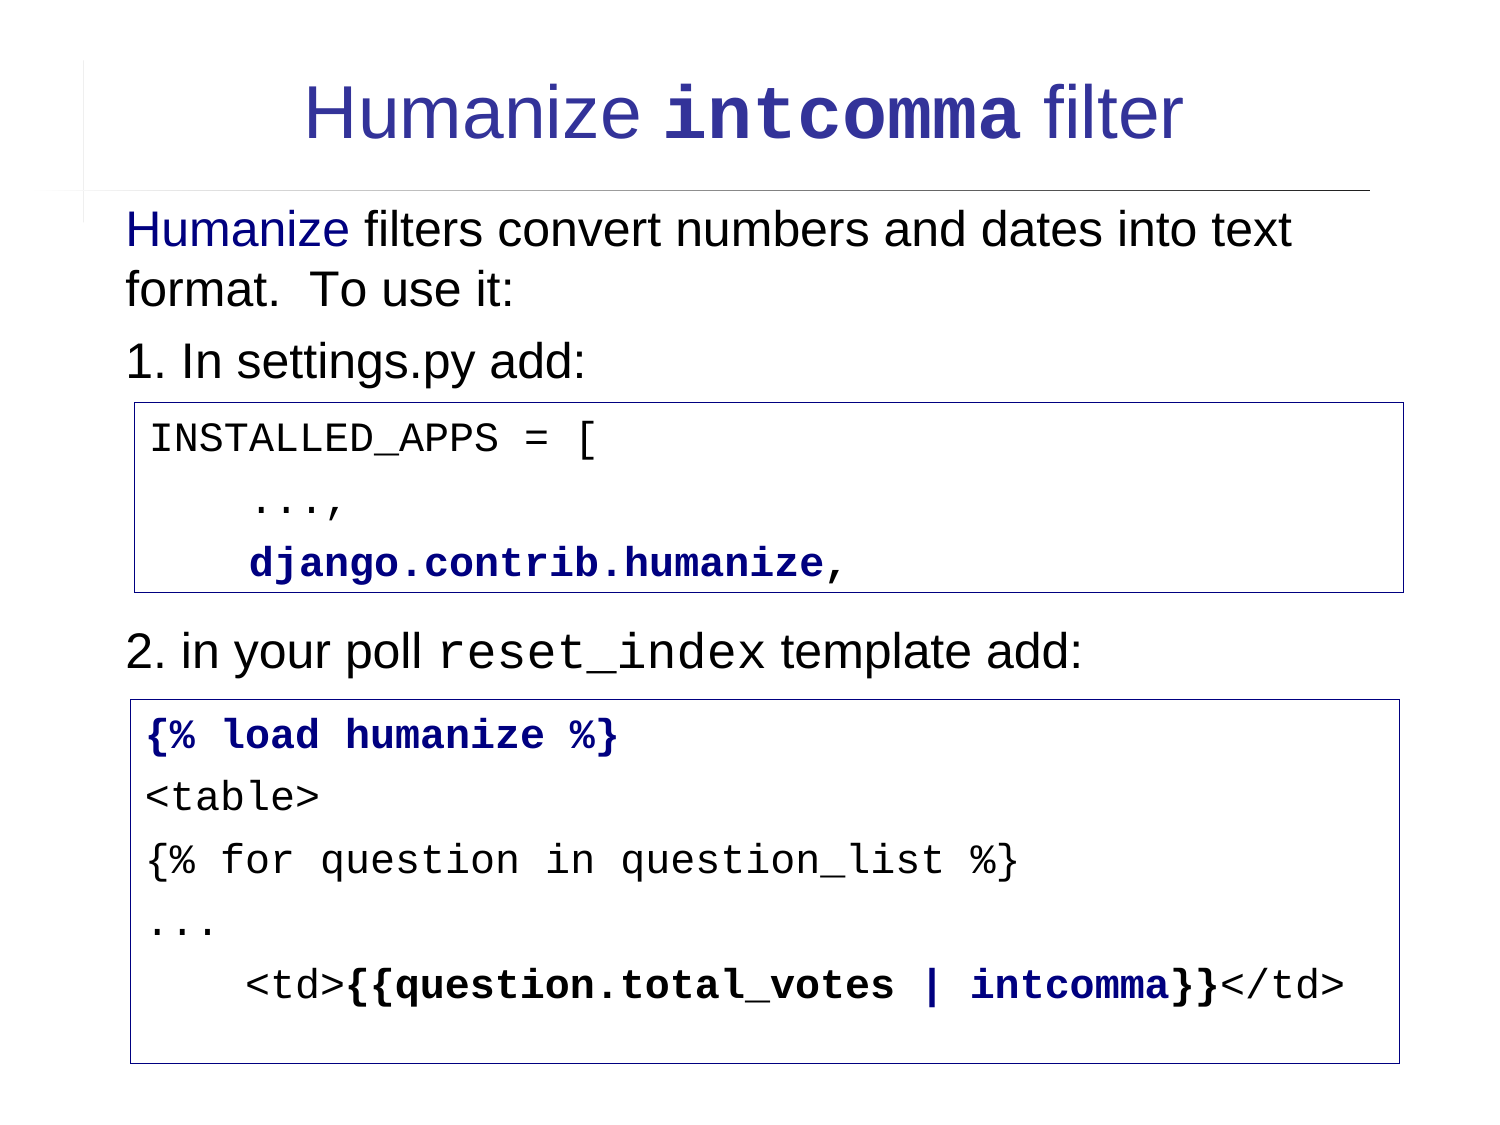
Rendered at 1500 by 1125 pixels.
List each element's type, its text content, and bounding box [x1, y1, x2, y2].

list Humanize filters convert numbers and dates into text format. To use it: 1. In settings.py add: 2. in your poll reset_index template add: [110, 188, 1400, 1069]
text_box INSTALLED_APPS = [ ..., django.contrib.humanize, [134, 402, 1404, 593]
title Humanize intcomma filter [100, 42, 1389, 174]
text_box {% load humanize %} <table> {% for question in question_list %} ... <td>{{question.total_votes | intcomma}}</td> [130, 699, 1400, 1064]
